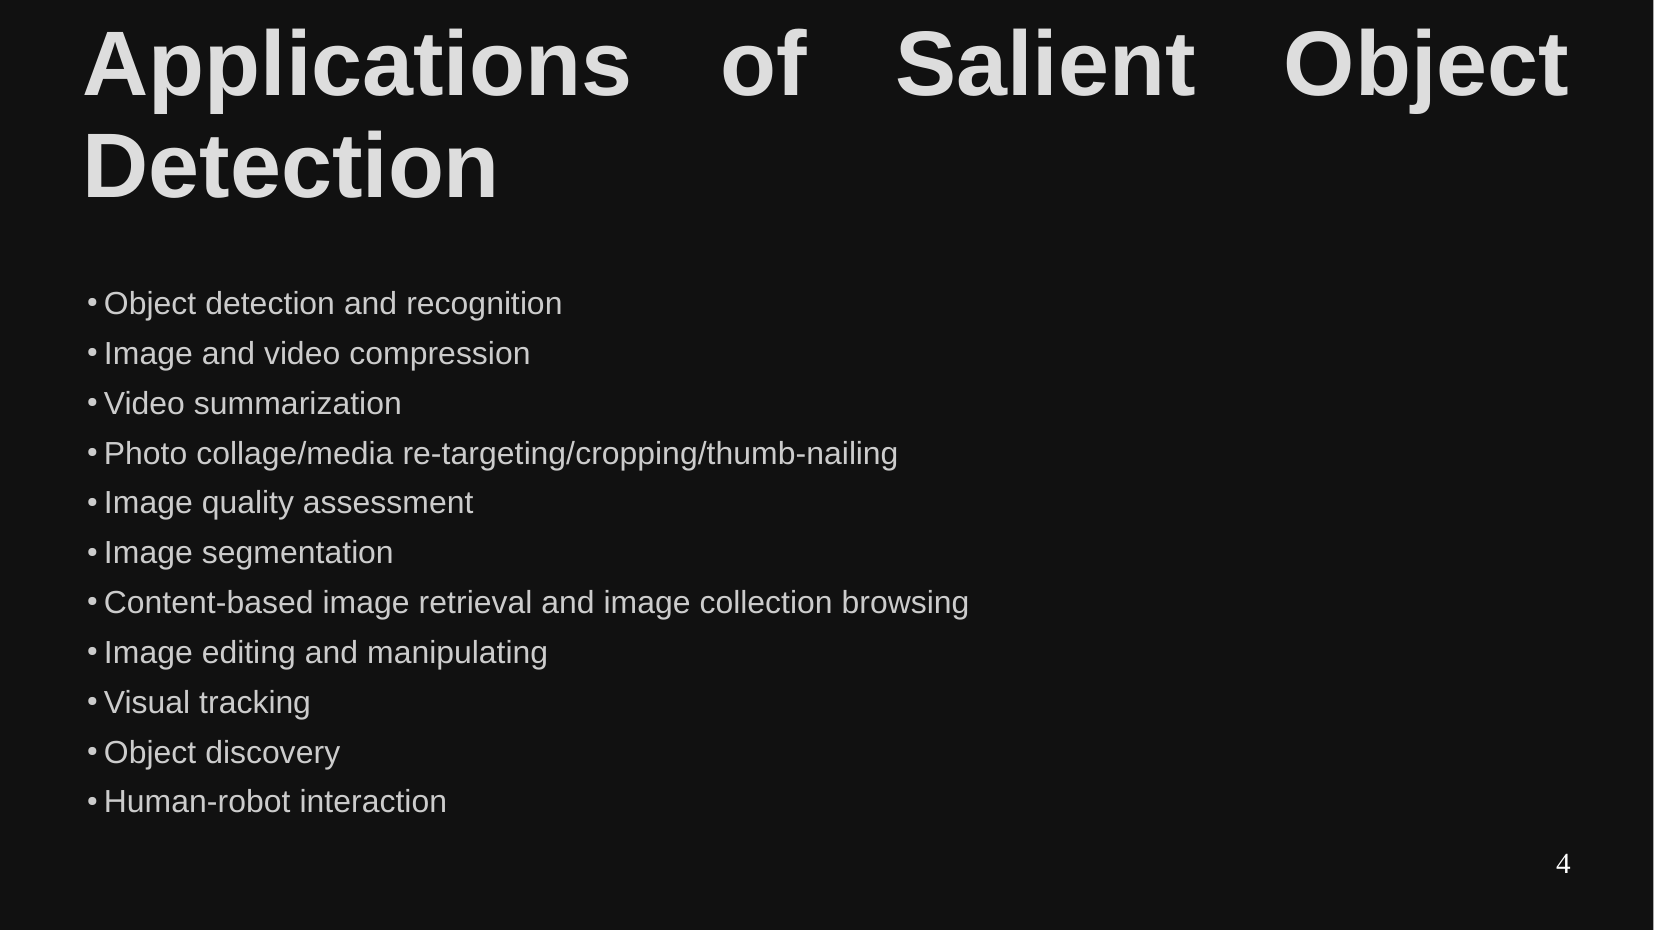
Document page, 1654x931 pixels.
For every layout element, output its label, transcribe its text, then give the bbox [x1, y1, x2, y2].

title Applications of Salient Object Detection [82, 12, 1571, 218]
list Object detection and recognition Image and video compression Video summarization Photo collage/media re-targeting/cropping/thumb-nailing Image quality assessment Image segmentation Content-based image retrieval and image collection browsing Image editing and manipulating Visual tracking Object discovery Human-robot interaction [86, 285, 1576, 826]
